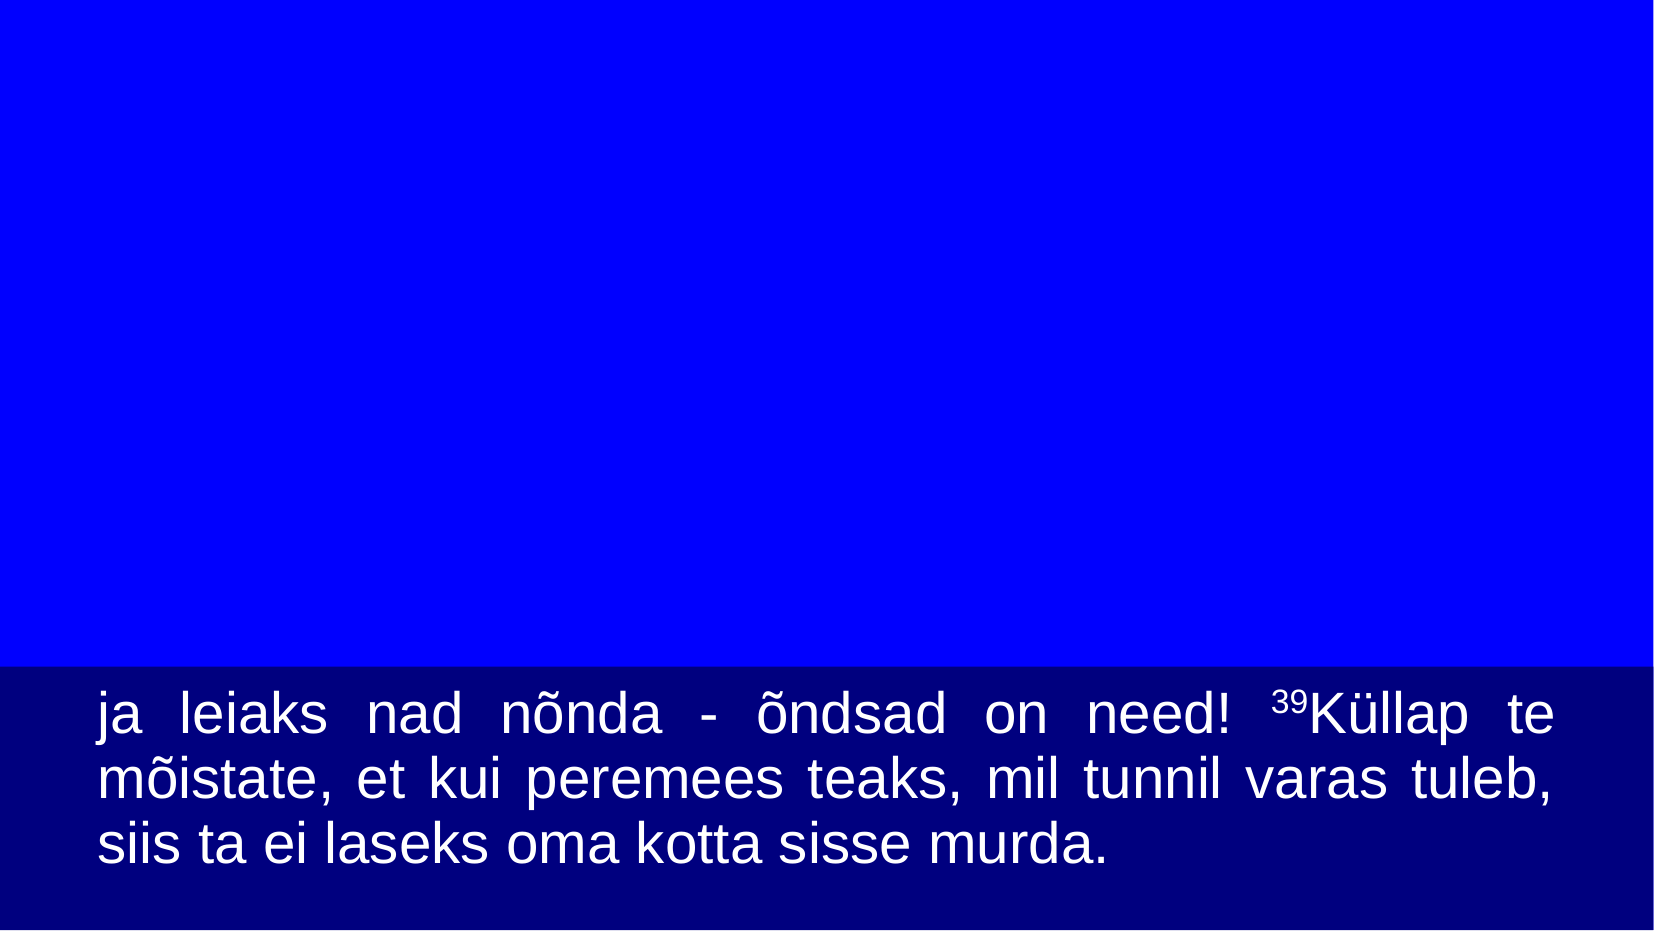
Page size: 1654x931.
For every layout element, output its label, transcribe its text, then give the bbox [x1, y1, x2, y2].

text_box [0, 666, 1654, 931]
text_box ja leiaks nad nõnda - õndsad on need! 39Küllap te mõistate, et kui peremees teaks, mil tunnil varas tuleb, siis ta ei laseks oma kotta sisse murda. [82, 608, 1571, 884]
